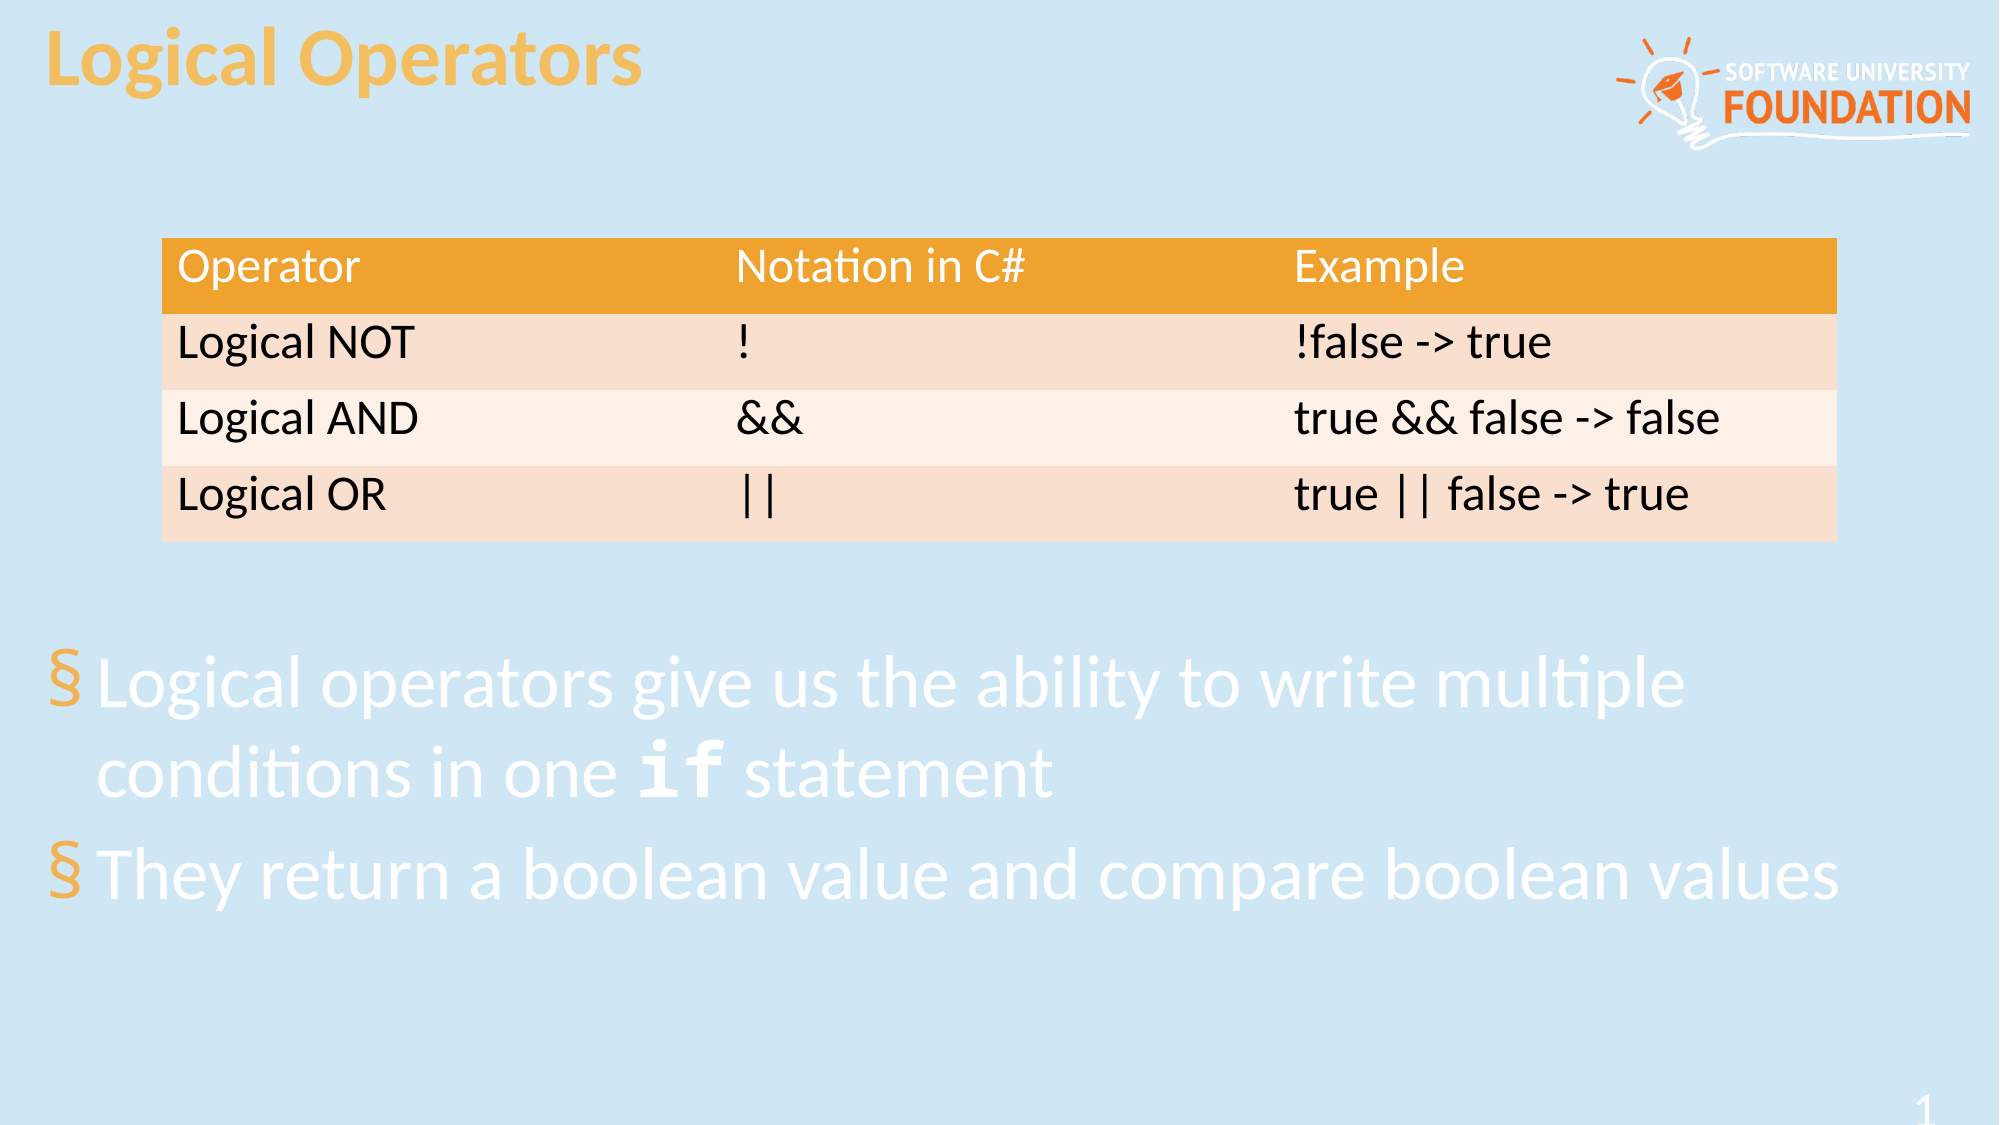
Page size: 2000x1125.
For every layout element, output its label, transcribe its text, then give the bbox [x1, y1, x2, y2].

picture [1612, 37, 1970, 163]
table_cell && [721, 390, 1279, 466]
table_cell Logical AND [162, 390, 721, 466]
table_header Example [1279, 238, 1837, 314]
list Logical operators give us the ability to write multiple conditions in one if statement They return a boolean value and compare boolean values [31, 624, 1968, 1088]
table_cell !false -> true [1279, 314, 1837, 390]
table_cell Logical NOT [162, 314, 721, 390]
table_cell || [721, 466, 1279, 542]
slide_number <number> [1897, 1088, 1968, 1103]
table_cell true || false -> true [1279, 466, 1837, 542]
table_header Operator [162, 238, 721, 314]
table_cell Logical OR [162, 466, 721, 542]
table_cell true && false -> false [1279, 390, 1837, 466]
title Logical Operators [30, 6, 1602, 189]
table_cell ! [721, 314, 1279, 390]
table_header Notation in C# [721, 238, 1279, 314]
